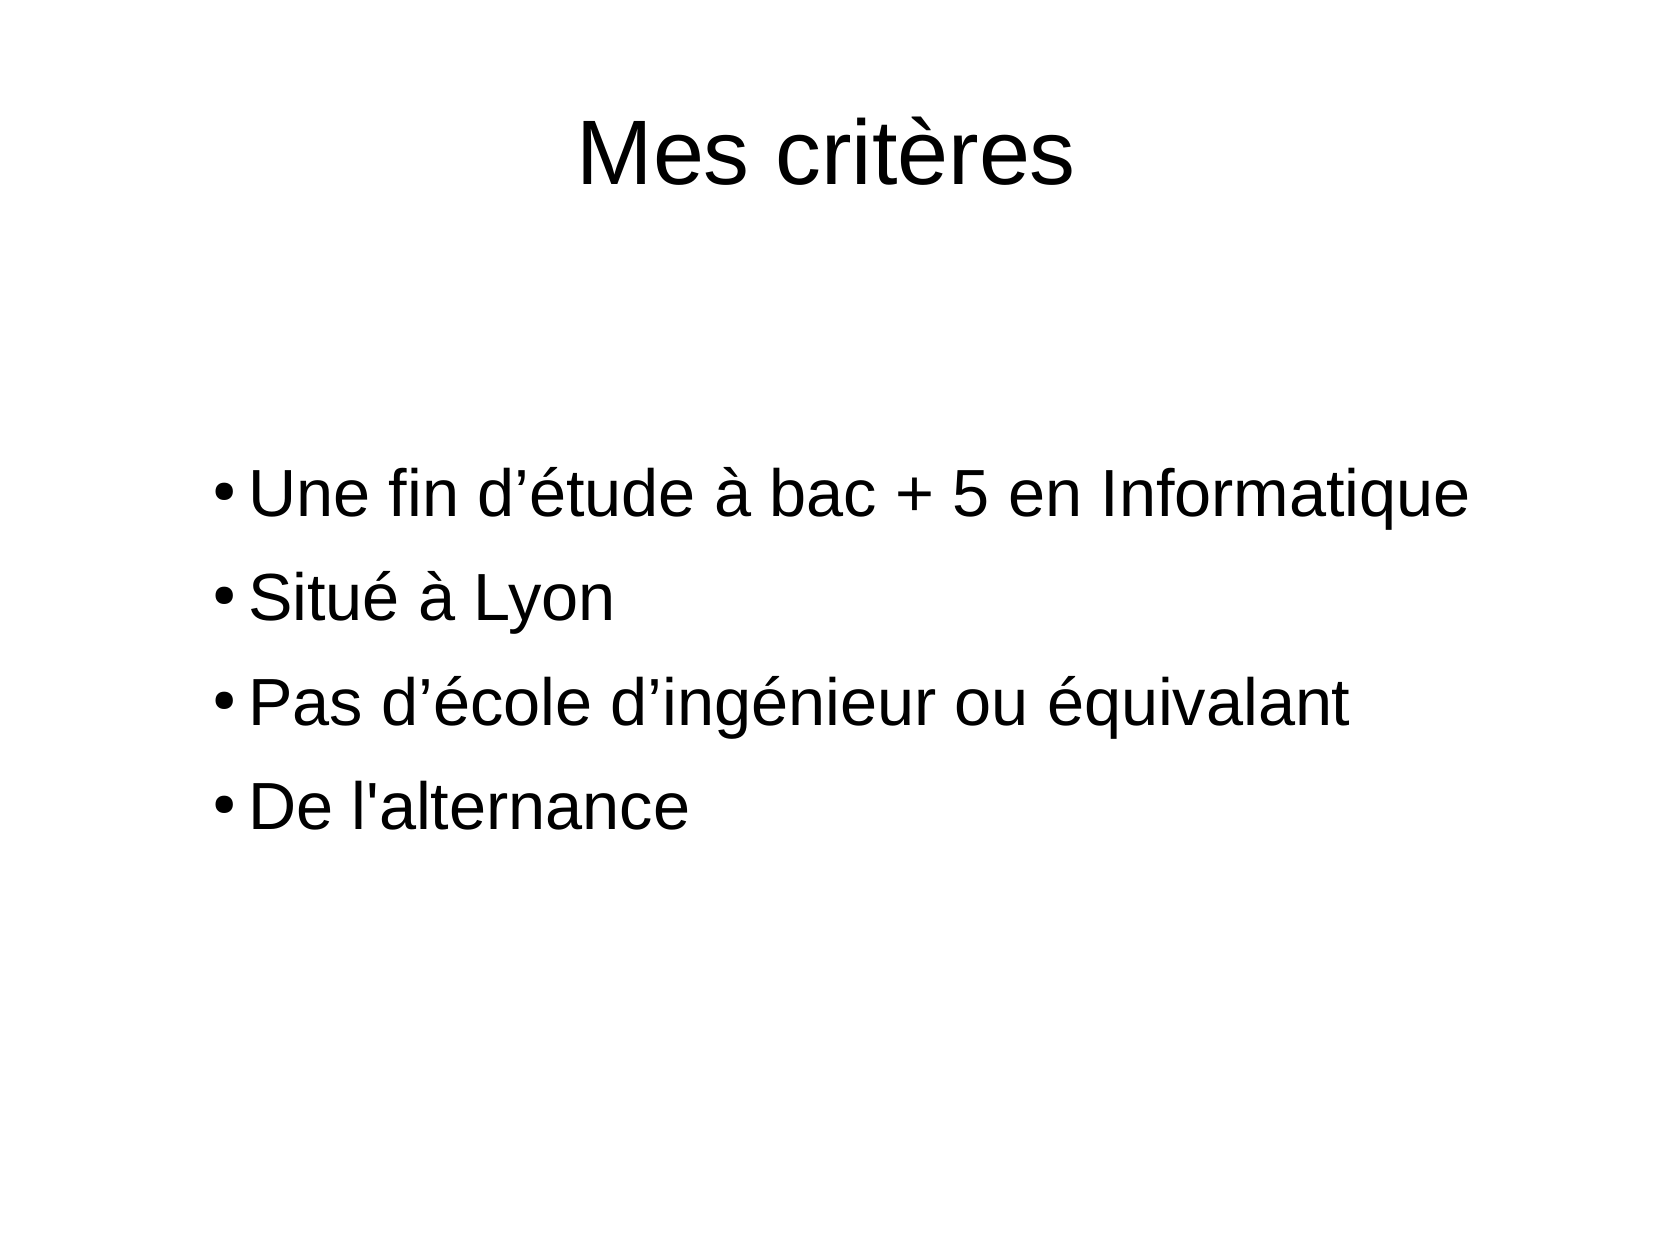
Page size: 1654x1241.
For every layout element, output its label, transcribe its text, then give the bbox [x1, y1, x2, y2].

list Une fin d’étude à bac + 5 en Informatique Situé à Lyon Pas d’école d’ingénieur ou équivalant De l'alternance [82, 290, 1571, 1010]
title Mes critères [82, 49, 1571, 257]
